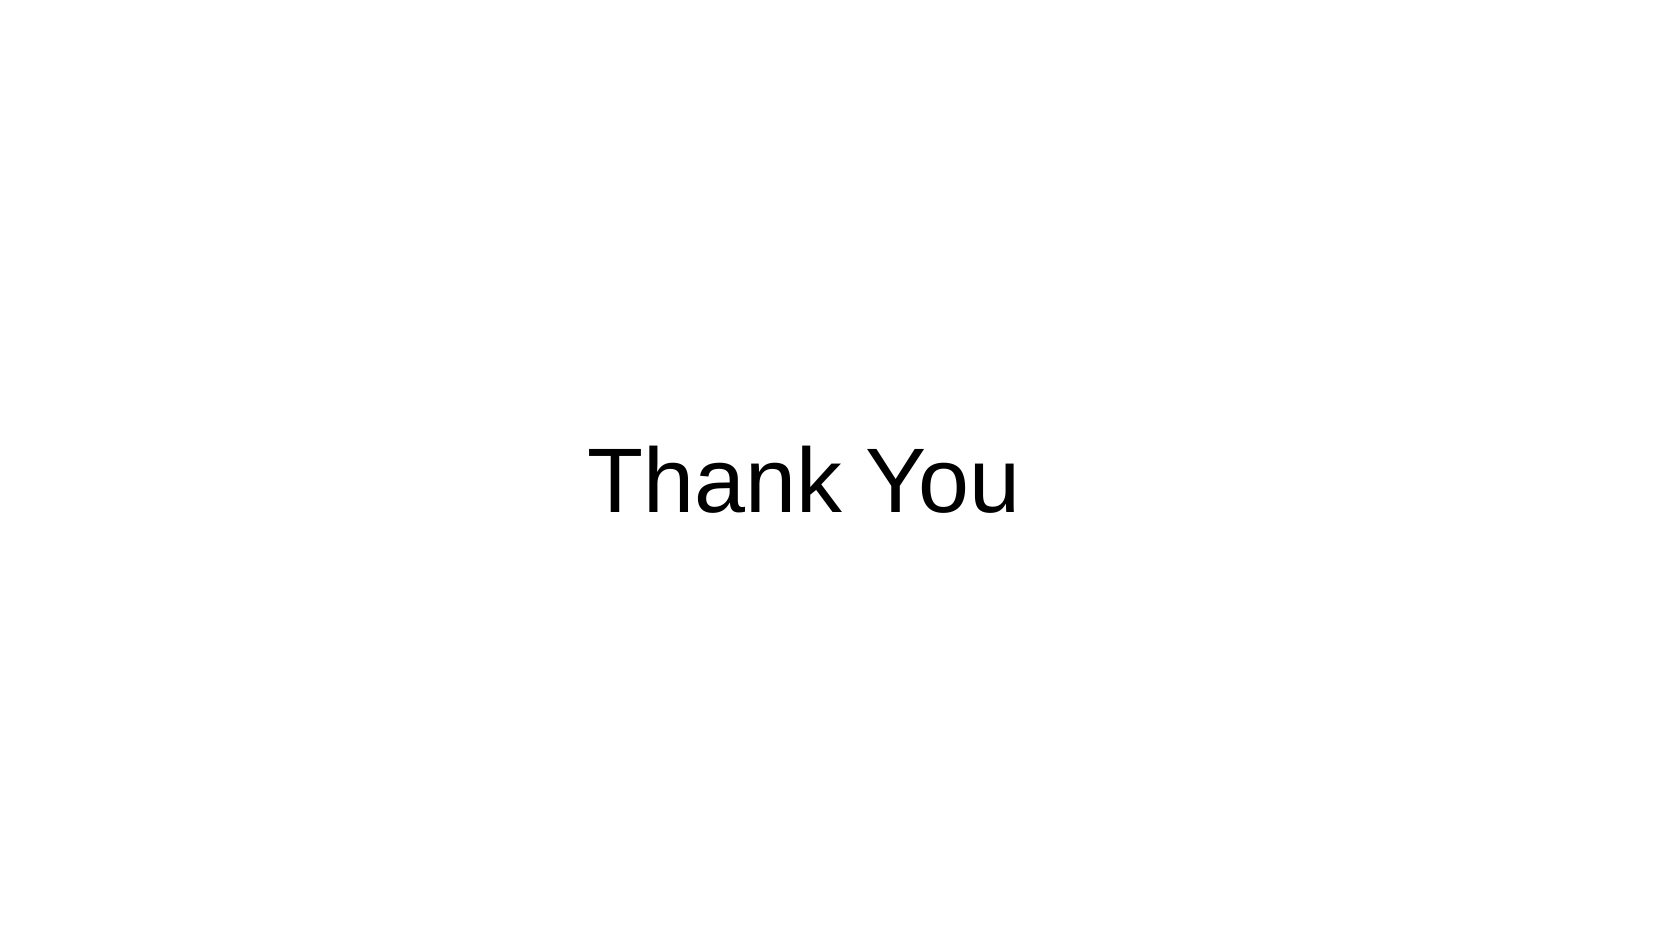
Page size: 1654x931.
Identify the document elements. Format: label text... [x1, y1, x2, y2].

title Thank You [60, 360, 1549, 706]
